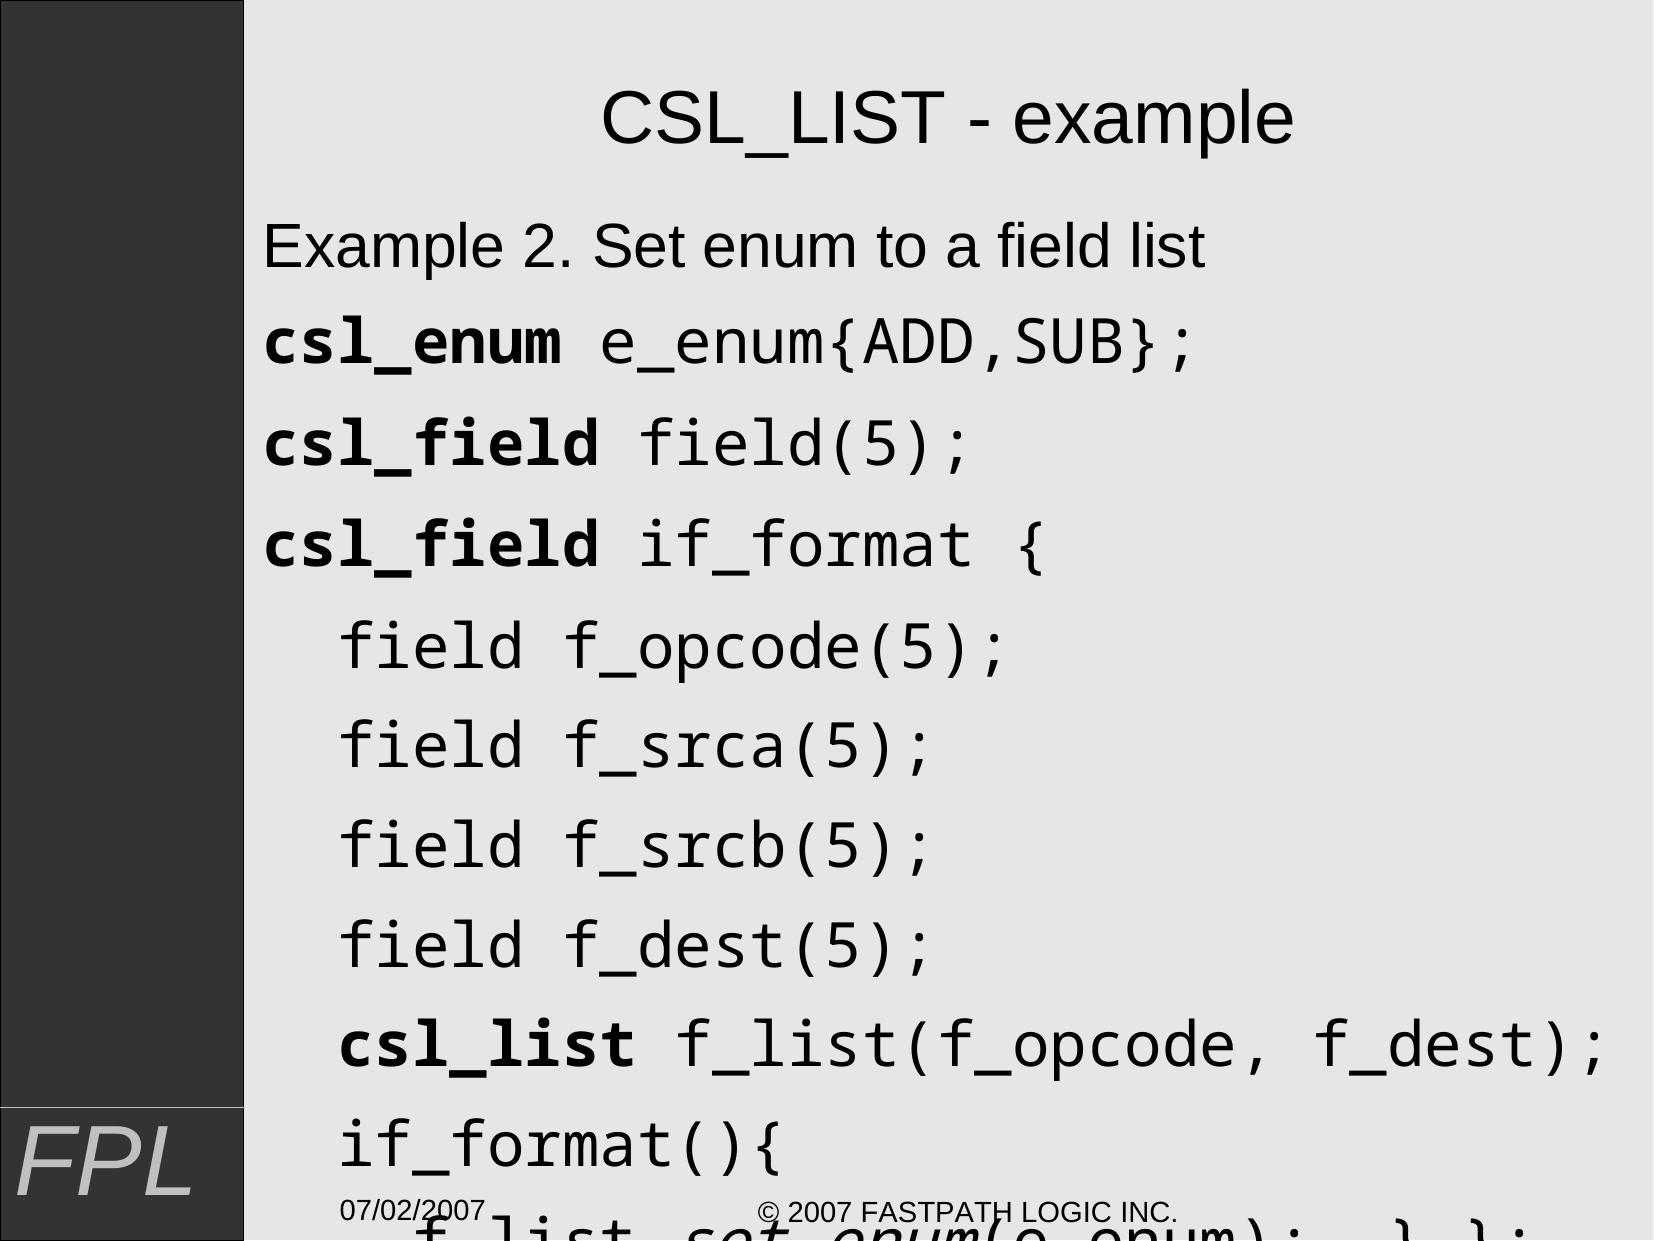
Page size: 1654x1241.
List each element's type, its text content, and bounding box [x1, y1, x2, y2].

list Example 2. Set enum to a field list csl_enum e_enum{ADD,SUB}; csl_field field(5); csl_field if_format { field f_opcode(5); field f_srca(5); field f_srcb(5); field f_dest(5); csl_list f_list(f_opcode, f_dest); if_format(){ f_list.set_enum(e_enum); } }; [262, 210, 1654, 1164]
title CSL_LIST - example [397, 9, 1501, 210]
